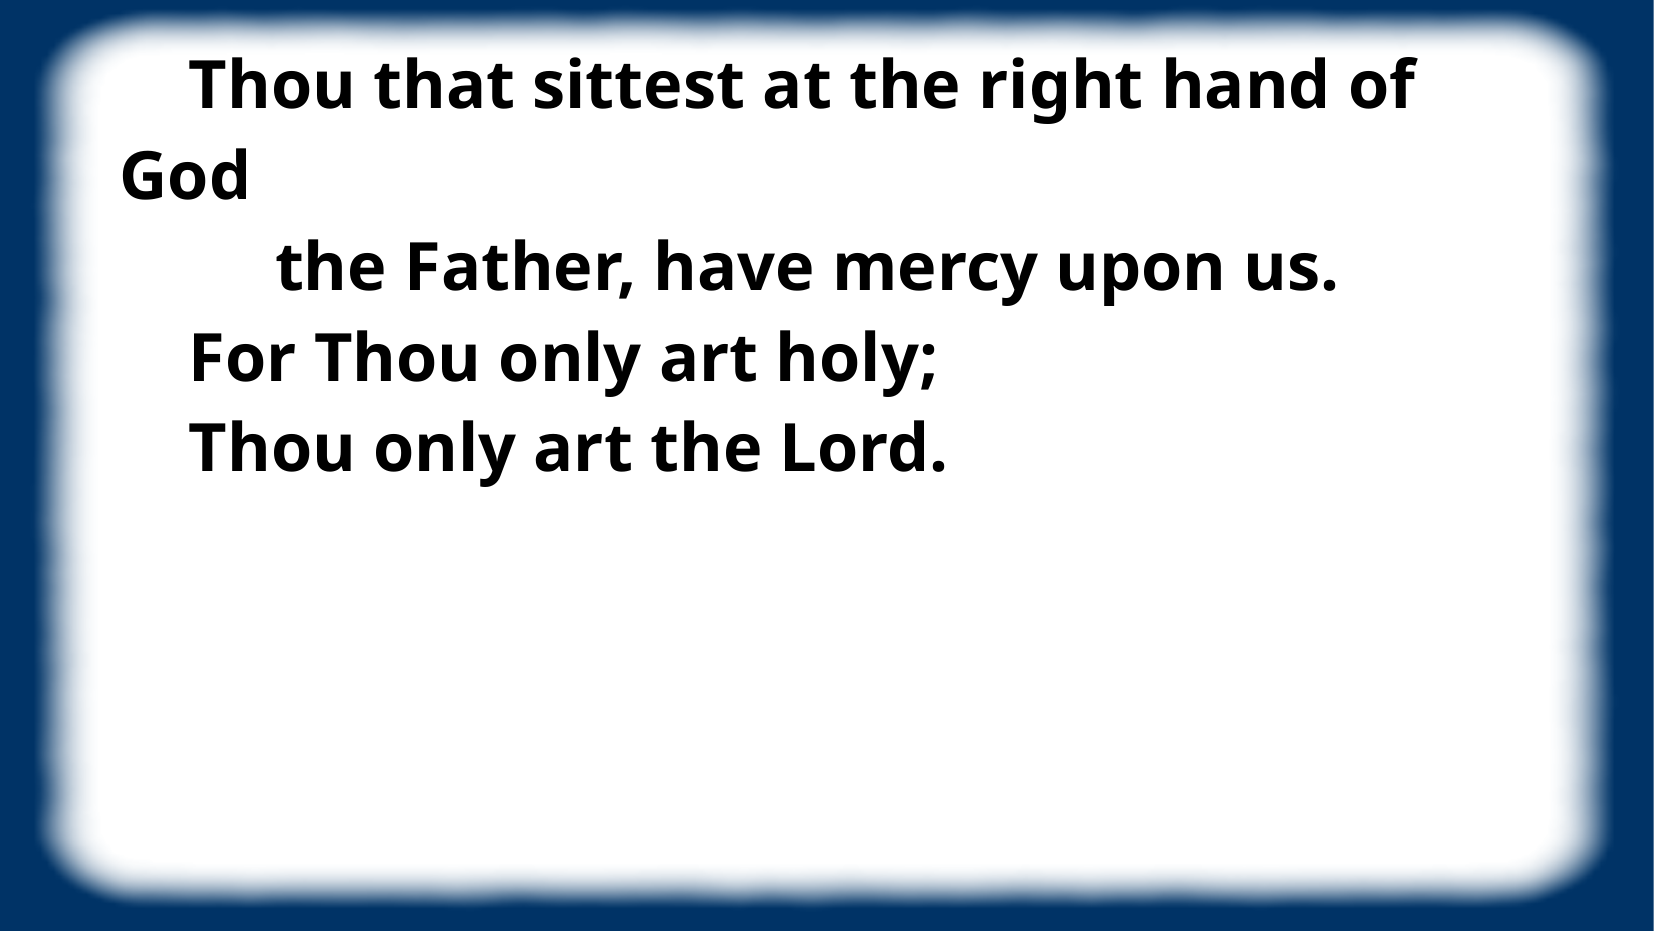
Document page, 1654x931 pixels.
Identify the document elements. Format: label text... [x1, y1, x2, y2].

picture [0, 0, 1654, 931]
text_box Thou that sittest at the right hand of God the Father, have mercy upon us. For Thou only art holy; Thou only art the Lord. [105, 30, 1576, 931]
